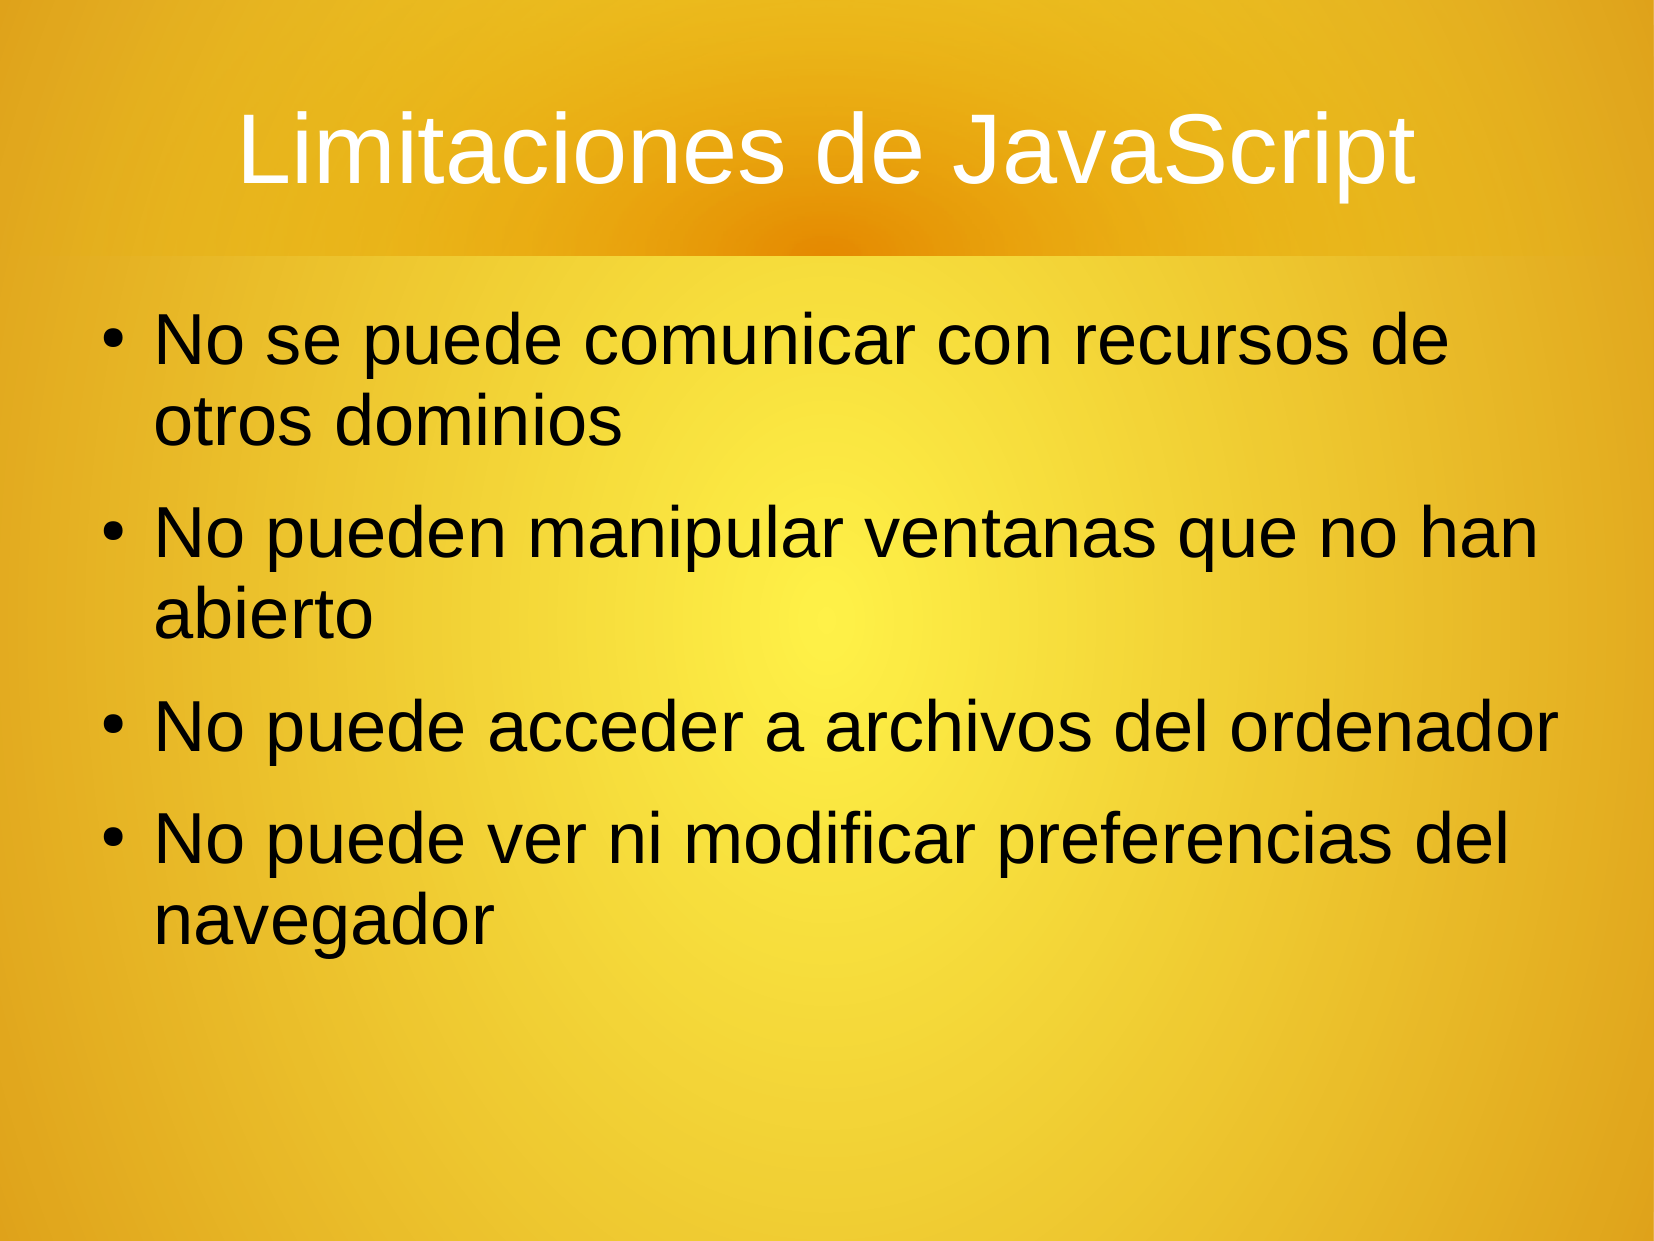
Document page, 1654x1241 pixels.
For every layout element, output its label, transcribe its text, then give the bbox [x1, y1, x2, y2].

title Limitaciones de JavaScript [82, 47, 1571, 252]
list No se puede comunicar con recursos de otros dominios No pueden manipular ventanas que no han abierto No puede acceder a archivos del ordenador No puede ver ni modificar preferencias del navegador [82, 299, 1571, 1111]
